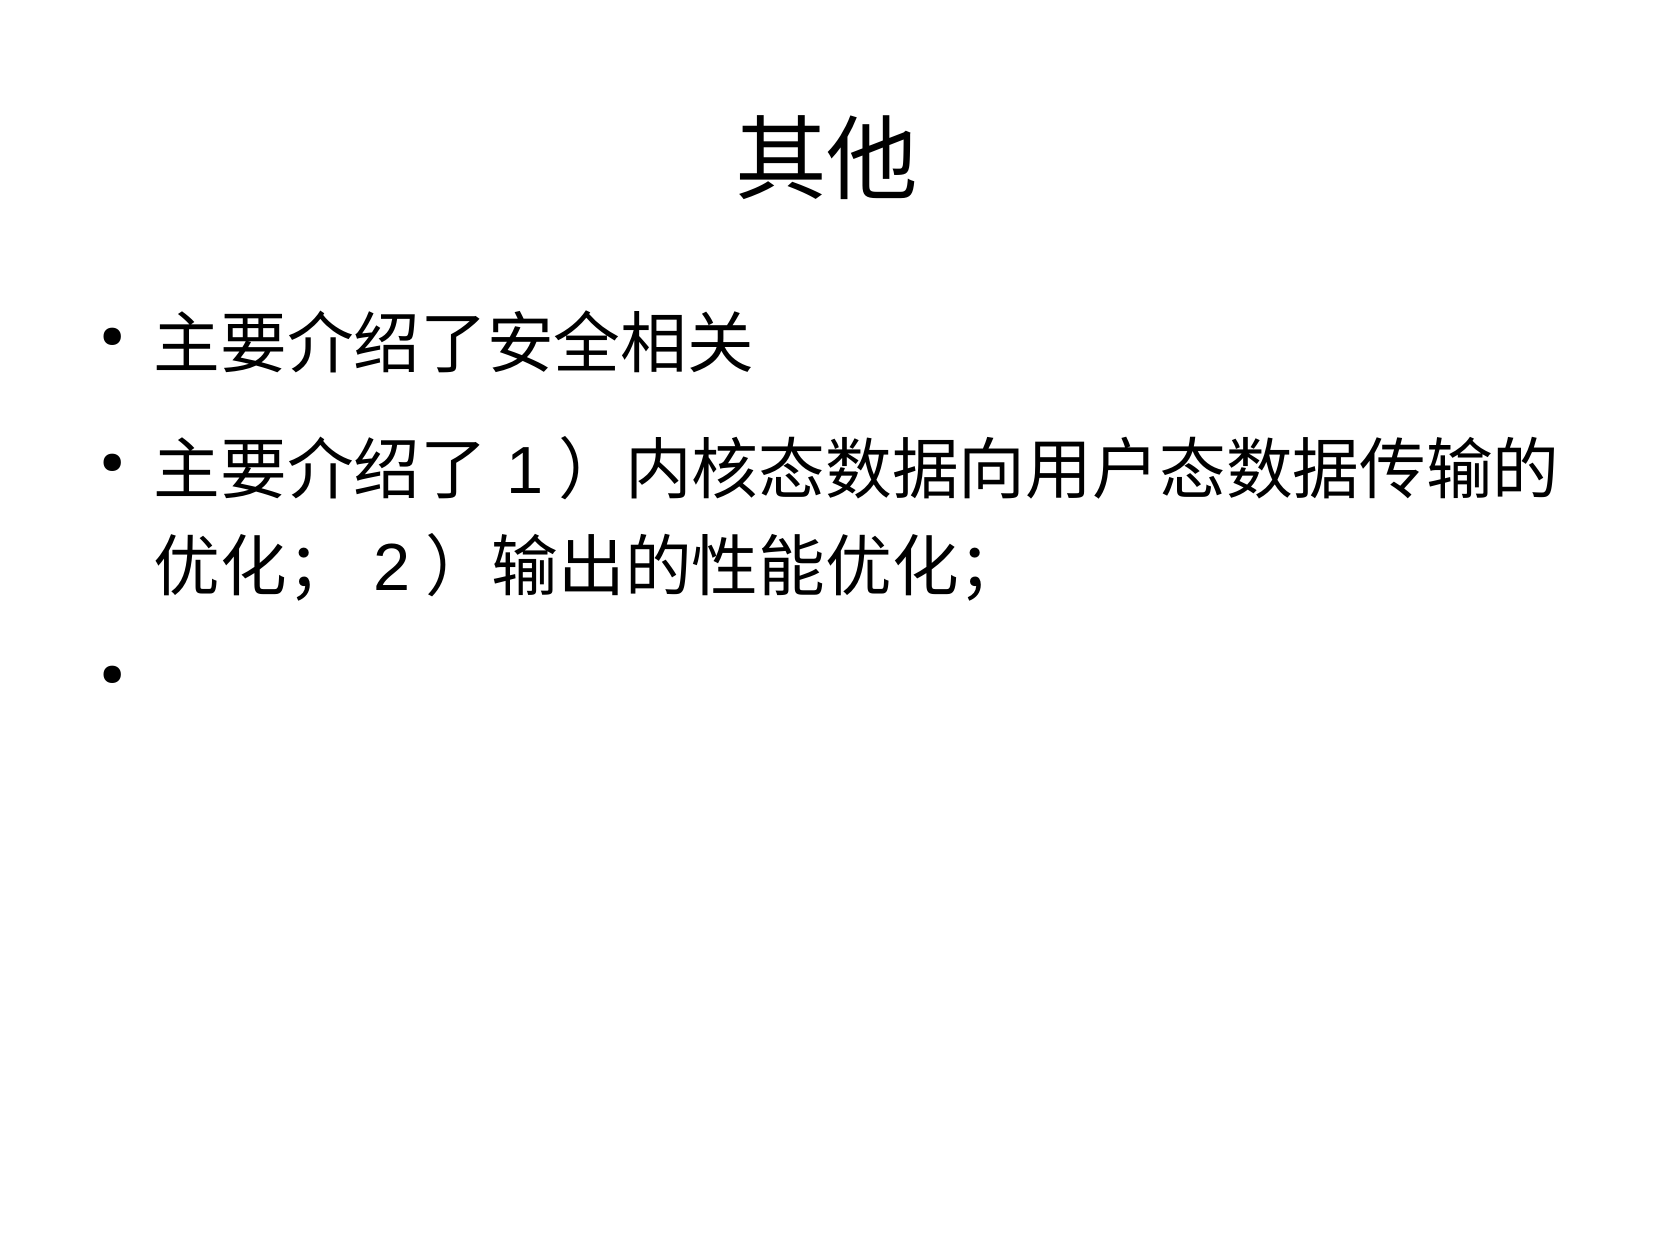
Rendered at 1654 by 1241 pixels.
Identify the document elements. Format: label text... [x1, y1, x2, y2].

list 主要介绍了安全相关 主要介绍了1）内核态数据向用户态数据传输的优化；2）输出的性能优化； [82, 290, 1571, 1010]
title 其他 [82, 49, 1571, 257]
